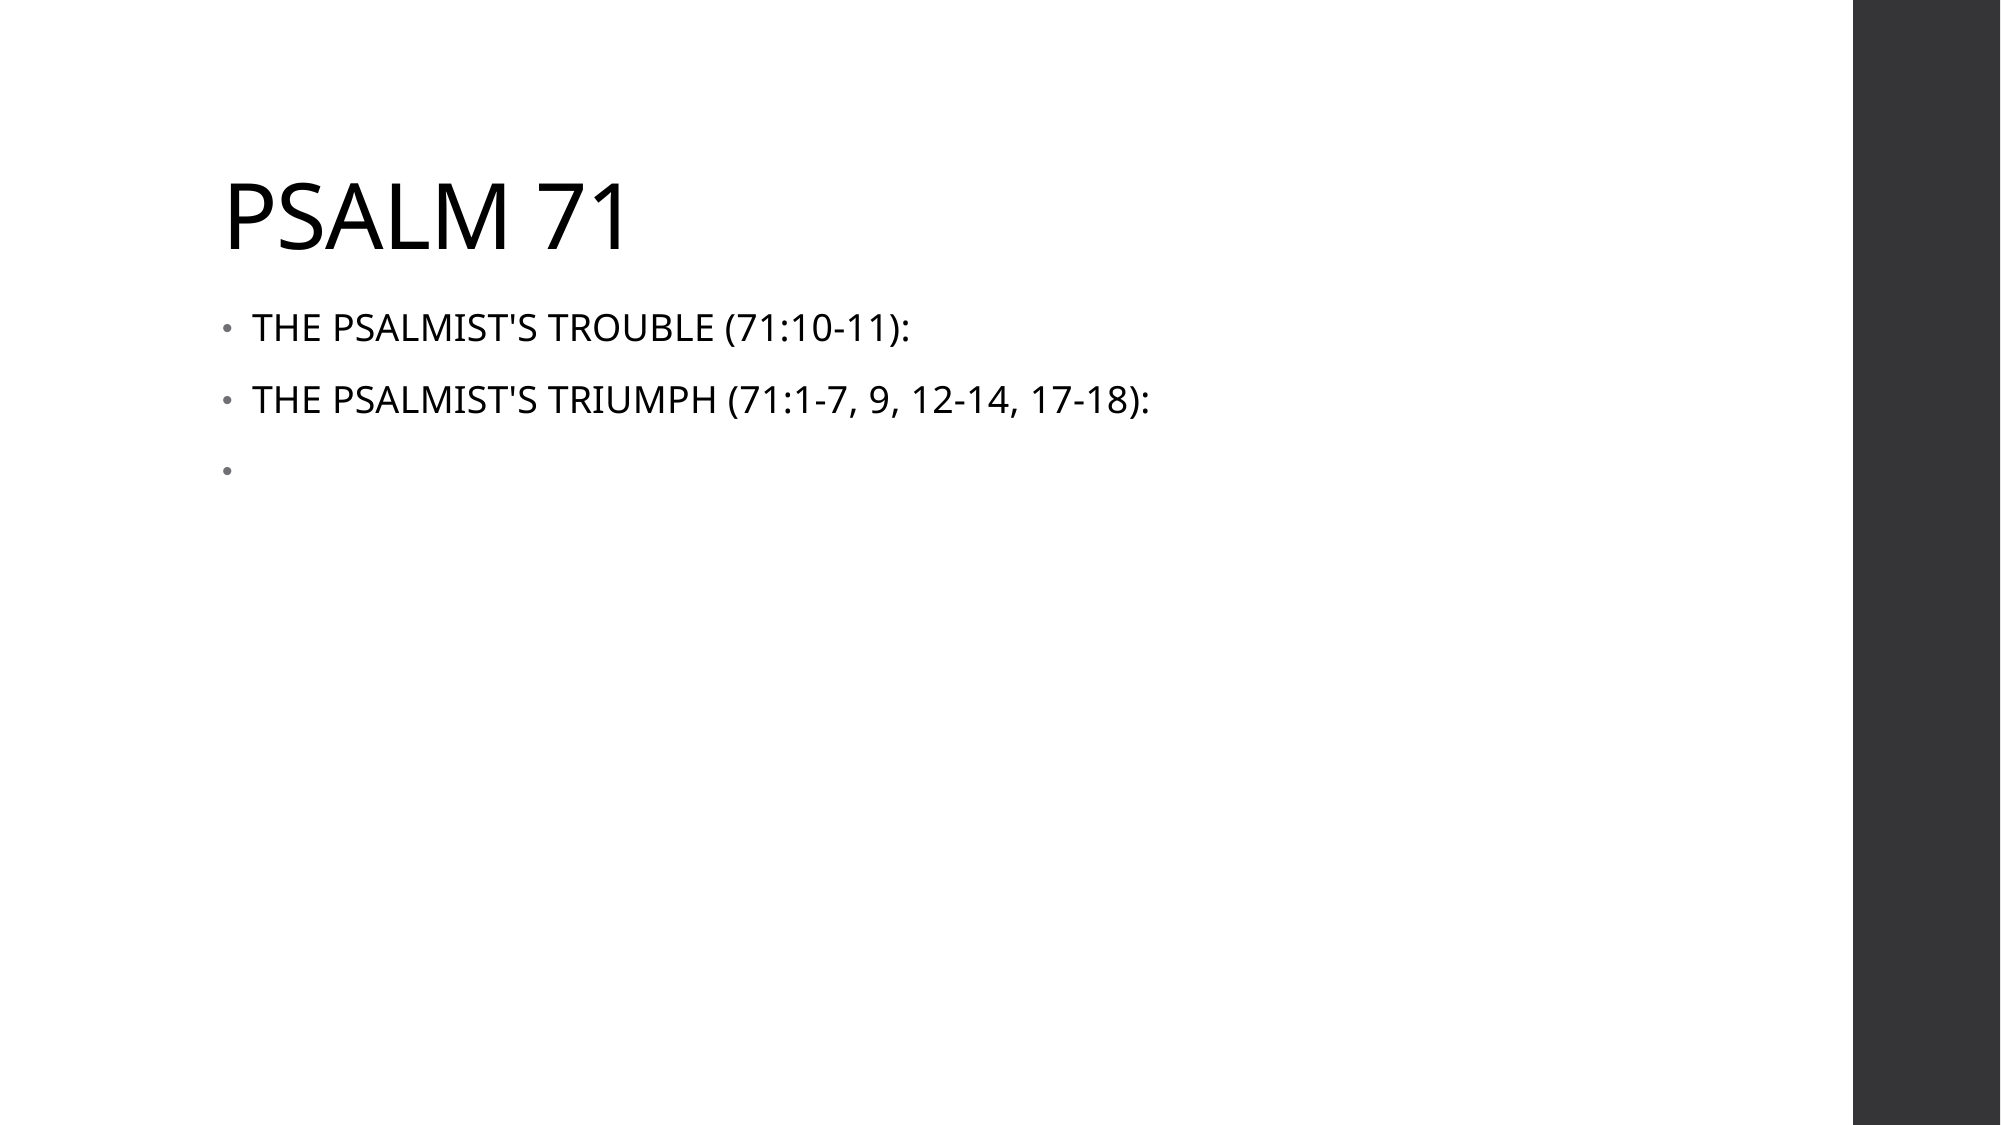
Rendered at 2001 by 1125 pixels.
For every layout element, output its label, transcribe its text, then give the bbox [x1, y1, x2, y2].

title PSALM 71 [206, 60, 1797, 278]
list THE PSALMIST'S TROUBLE (71:10-11): THE PSALMIST'S TRIUMPH (71:1-7, 9, 12-14, 17-18): [206, 299, 1617, 1014]
